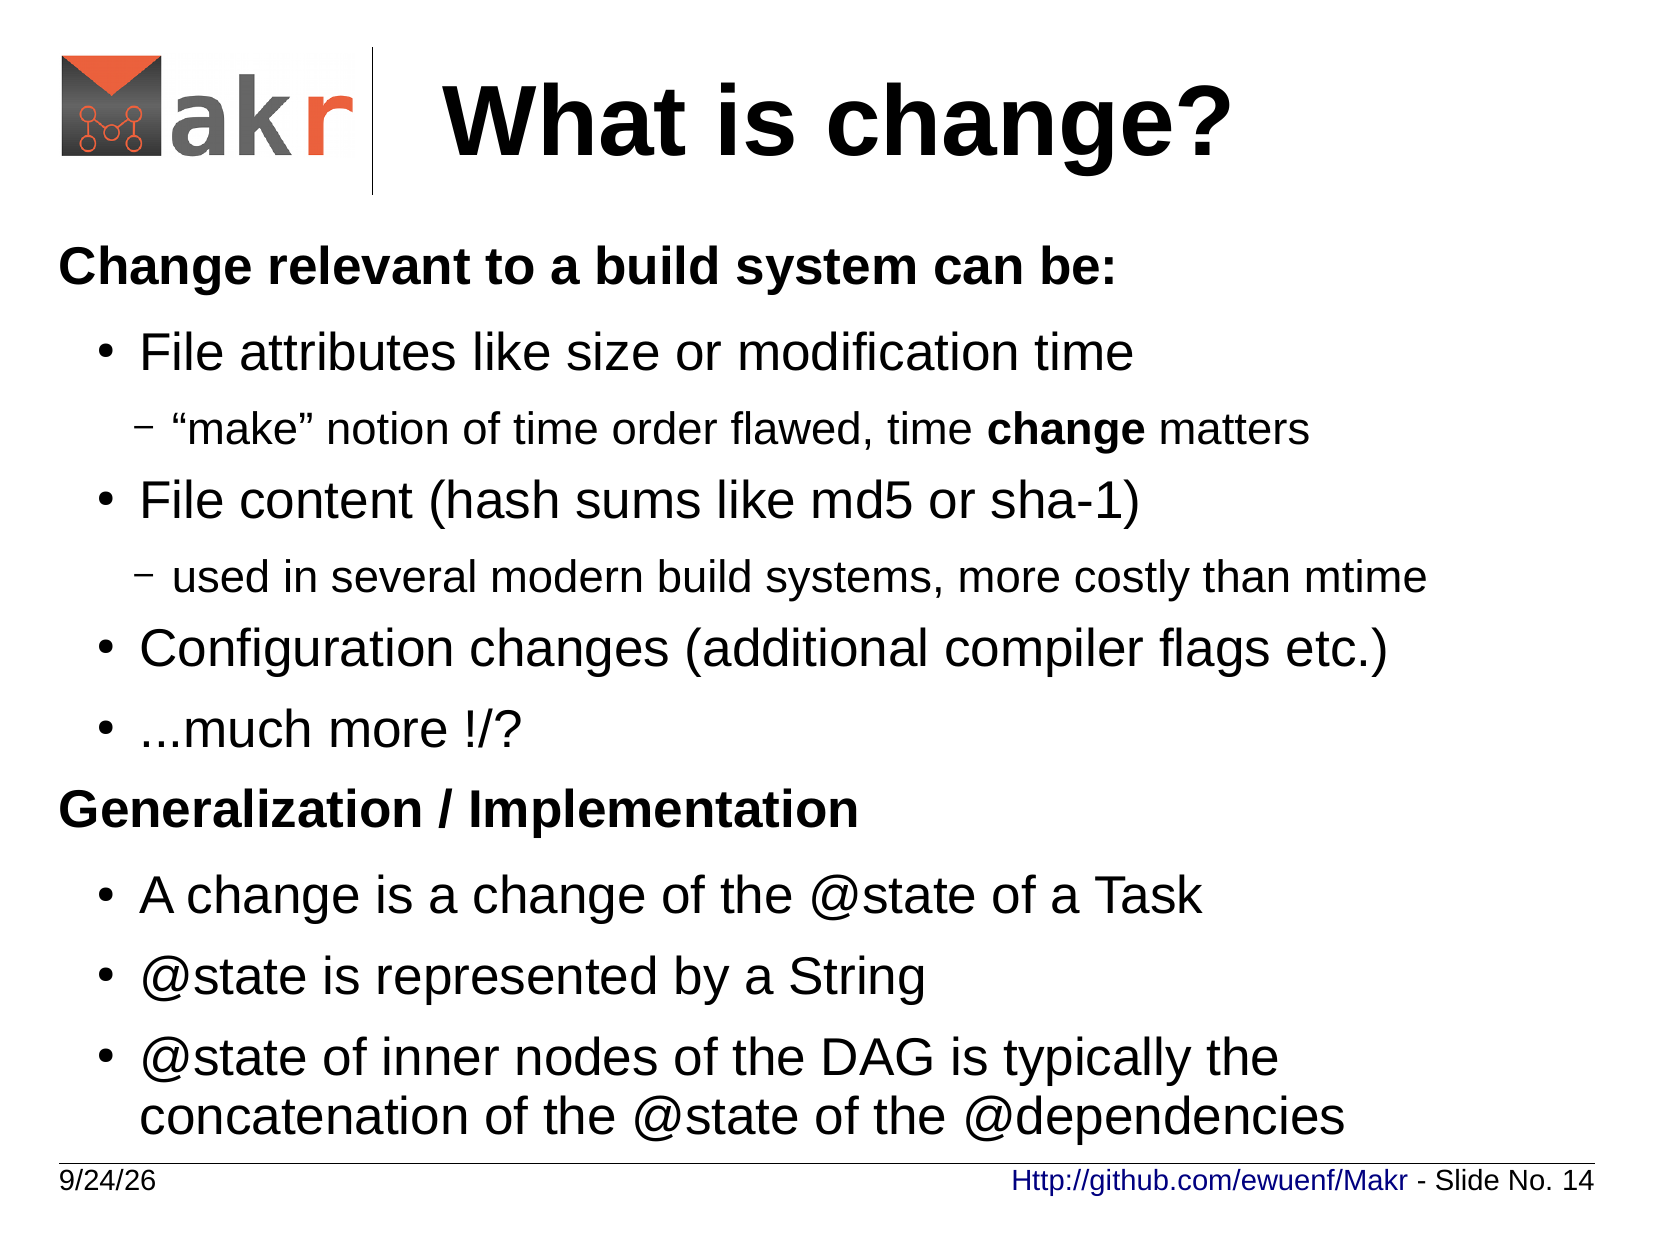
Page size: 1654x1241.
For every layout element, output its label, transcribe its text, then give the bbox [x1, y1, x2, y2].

title What is change? [442, 65, 1607, 177]
picture [59, 53, 355, 158]
list Change relevant to a build system can be: File attributes like size or modification time “make” notion of time order flawed, time change matters File content (hash sums like md5 or sha-1) used in several modern build systems, more costly than mtime Configuration changes (additional compiler flags etc.) ...much more !/? Generalization / Implementation A change is a change of the @state of a Task @state is represented by a String @state of inner nodes of the DAG is typically the concatenation of the @state of the @dependencies [59, 236, 1595, 1152]
